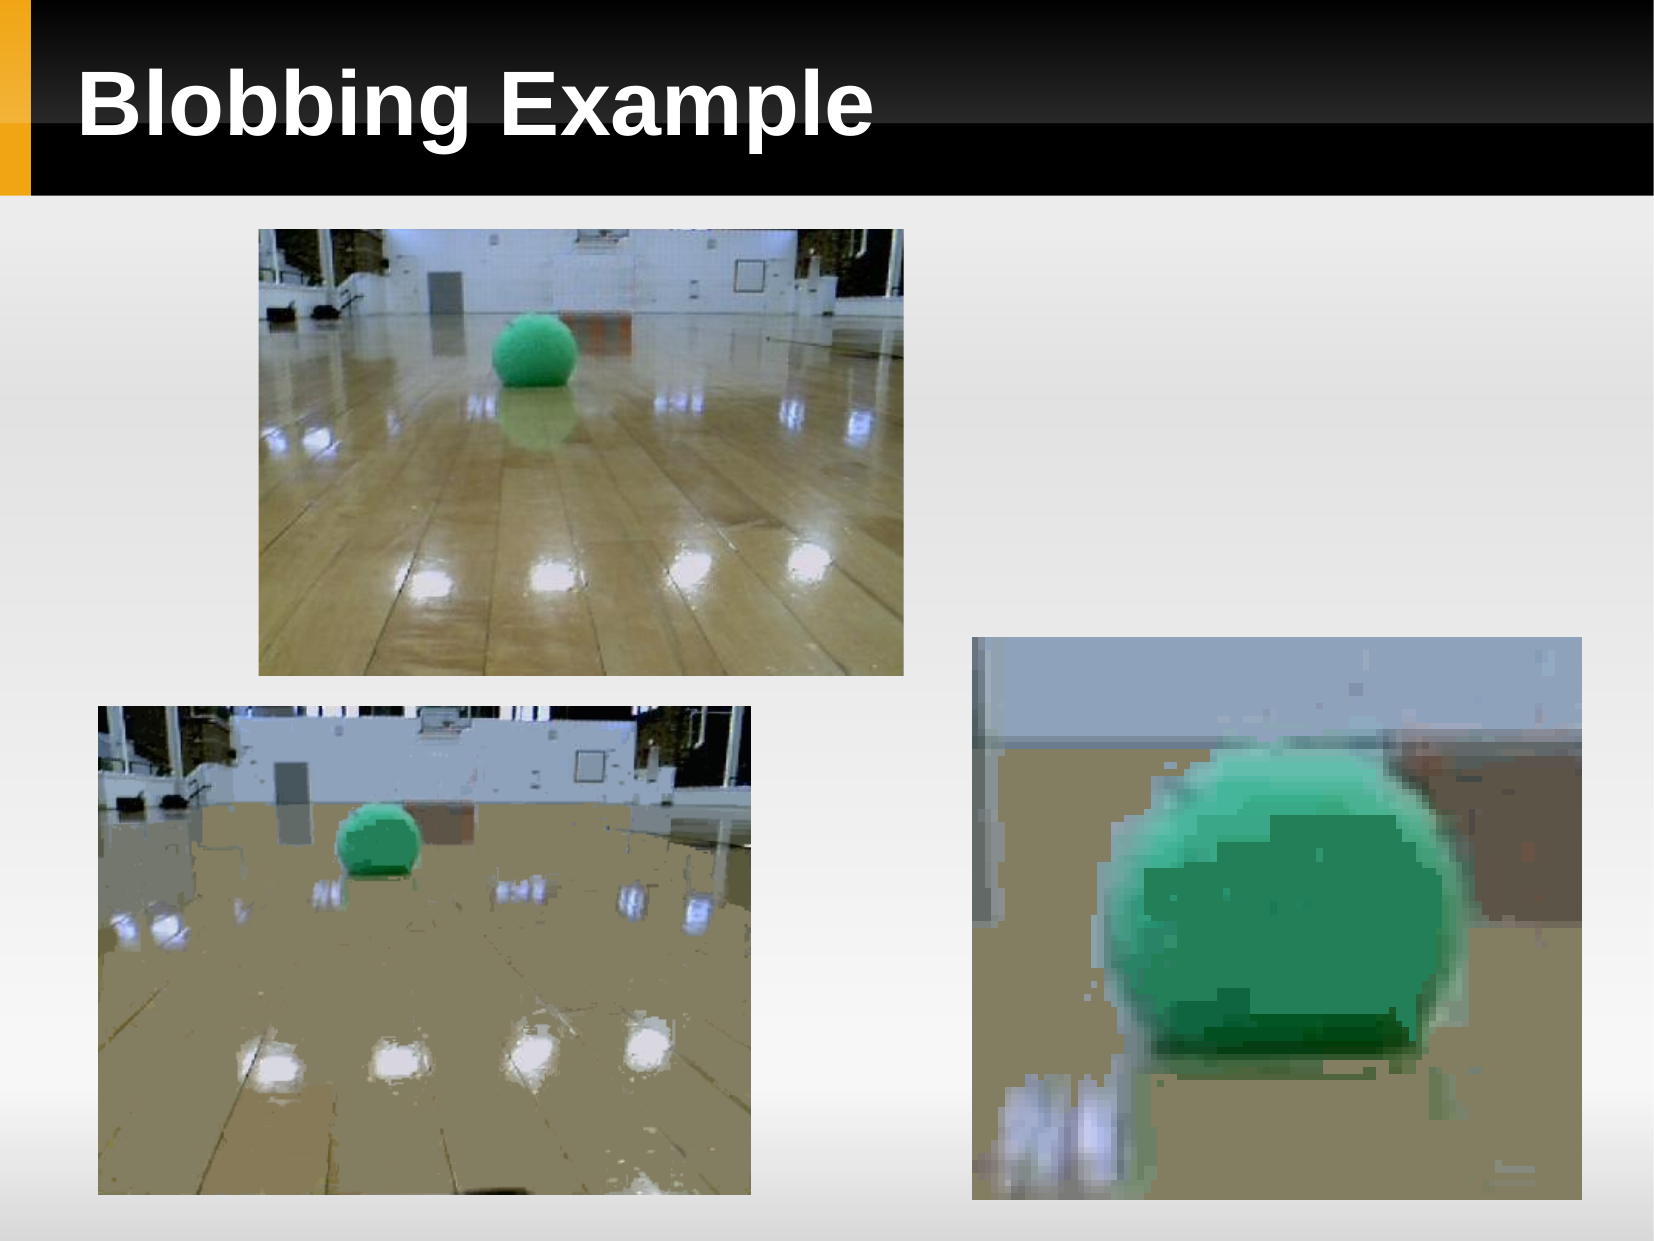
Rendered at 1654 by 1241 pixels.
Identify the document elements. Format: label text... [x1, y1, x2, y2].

picture [0, 0, 1654, 1241]
title Blobbing Example [76, 0, 1565, 208]
